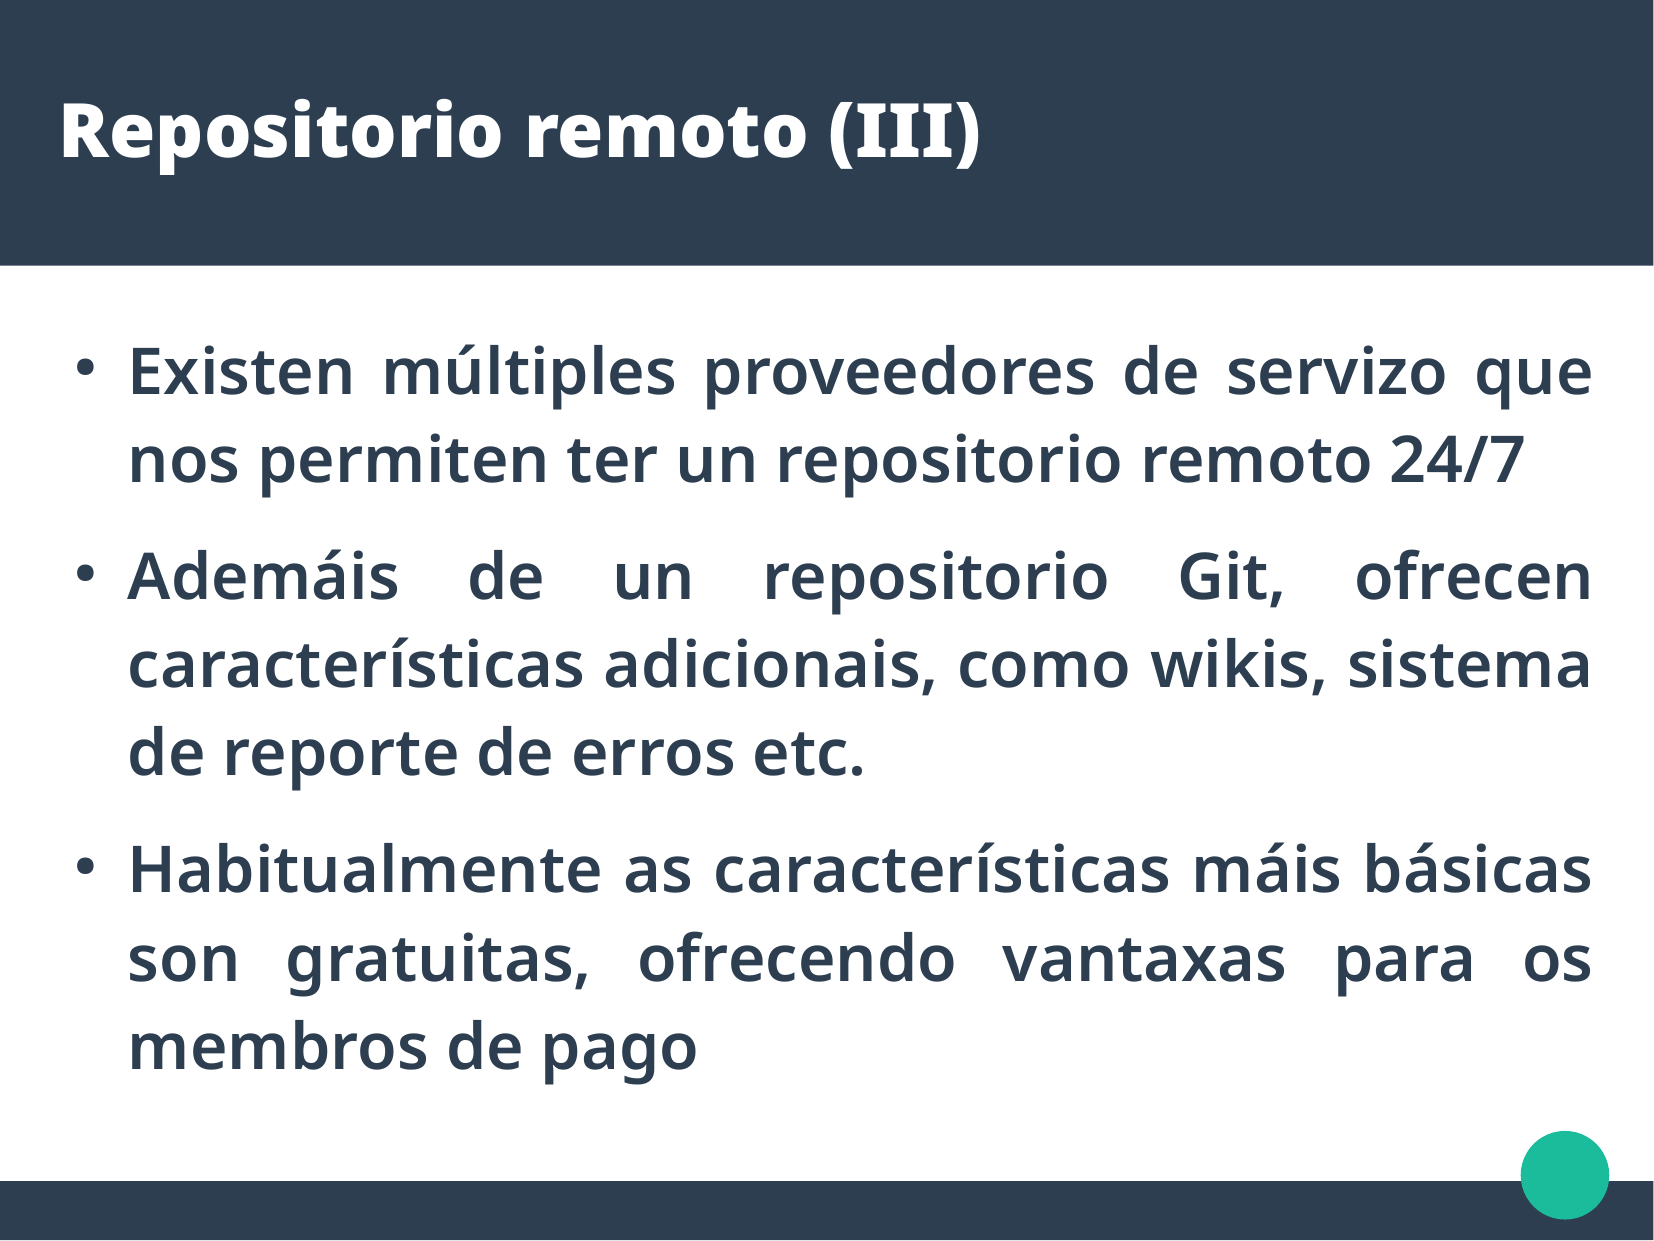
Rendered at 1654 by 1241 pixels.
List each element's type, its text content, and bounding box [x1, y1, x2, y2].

list Existen múltiples proveedores de servizo que nos permiten ter un repositorio remoto 24/7 Ademáis de un repositorio Git, ofrecen características adicionais, como wikis, sistema de reporte de erros etc. Habitualmente as características máis básicas son gratuitas, ofrecendo vantaxas para os membros de pago [59, 324, 1595, 1152]
title Repositorio remoto (III) [59, 49, 1595, 207]
